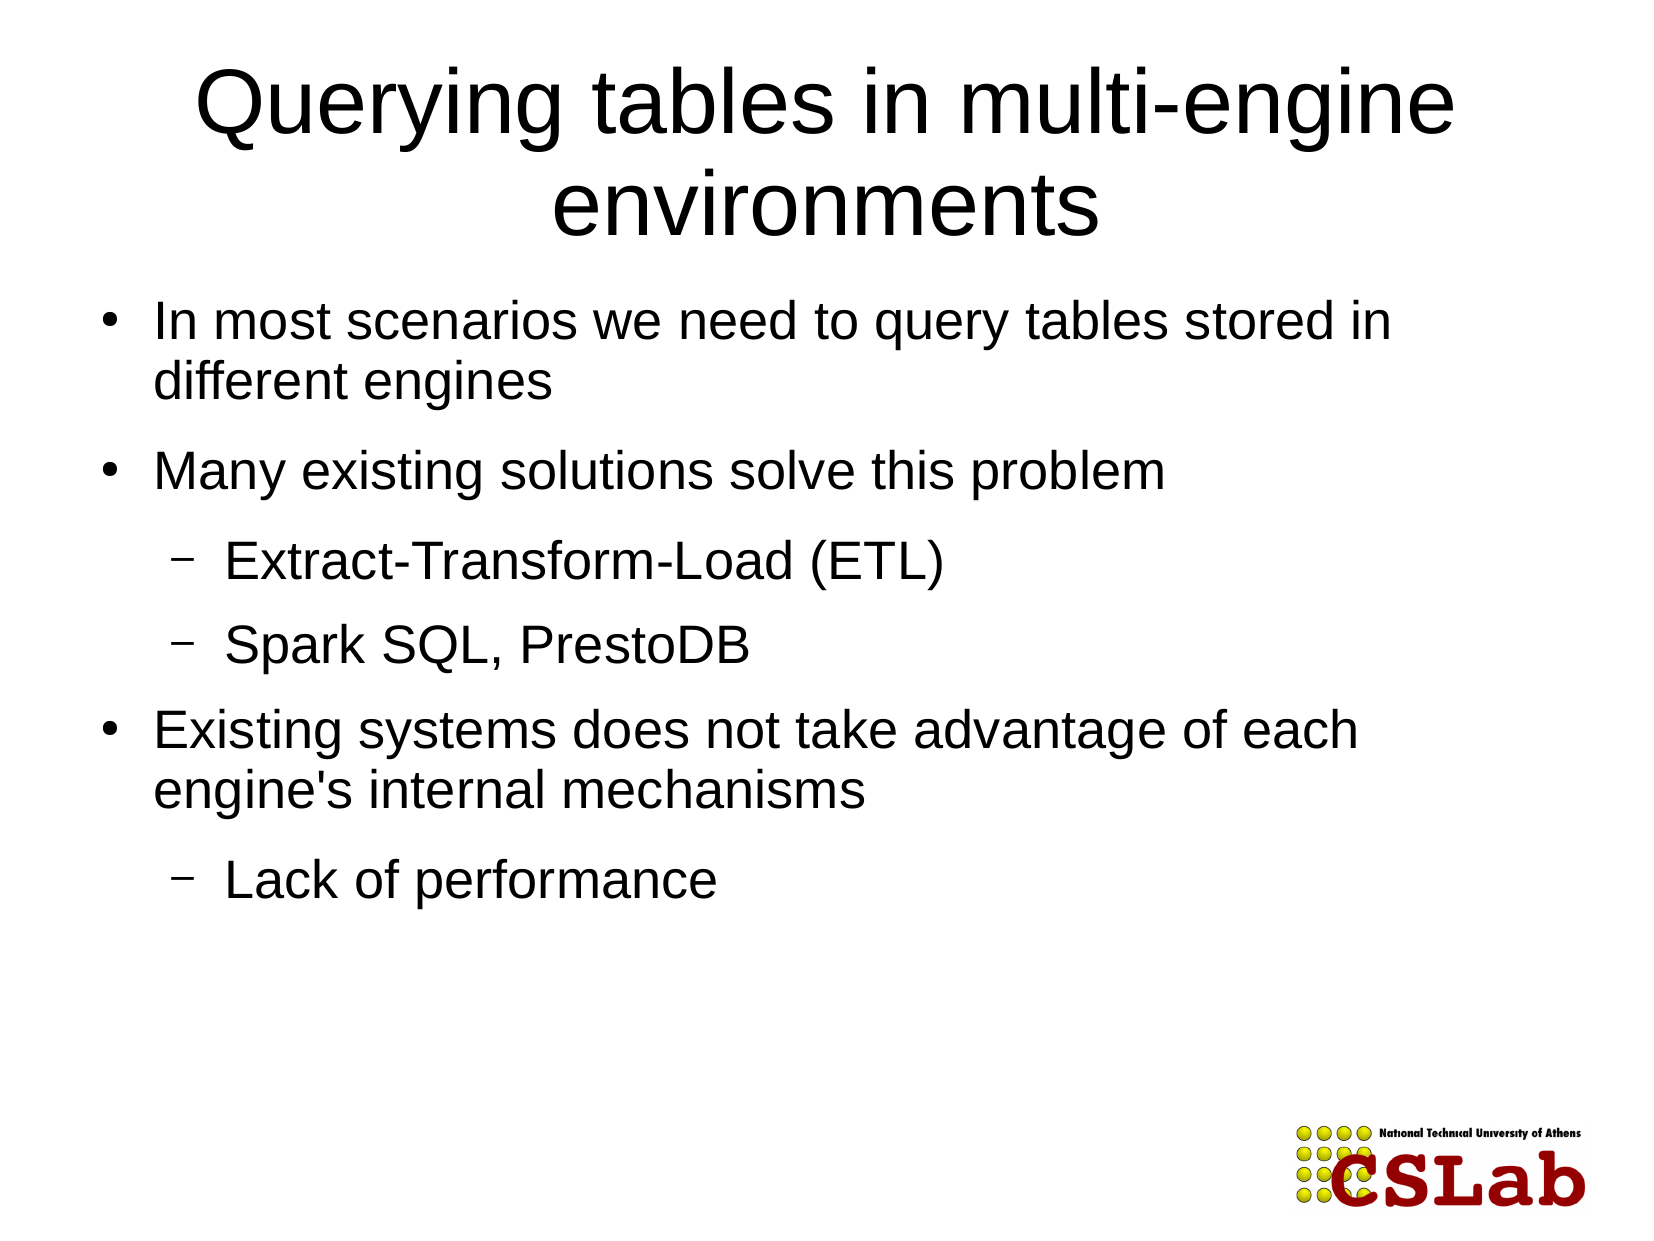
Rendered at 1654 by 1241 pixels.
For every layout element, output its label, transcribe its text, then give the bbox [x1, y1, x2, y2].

title Querying tables in multi-engine environments [82, 49, 1571, 257]
list In most scenarios we need to query tables stored in different engines Many existing solutions solve this problem Extract-Transform-Load (ETL) Spark SQL, PrestoDB Existing systems does not take advantage of each engine's internal mechanisms Lack of performance [82, 290, 1571, 1109]
picture [1290, 1123, 1591, 1216]
